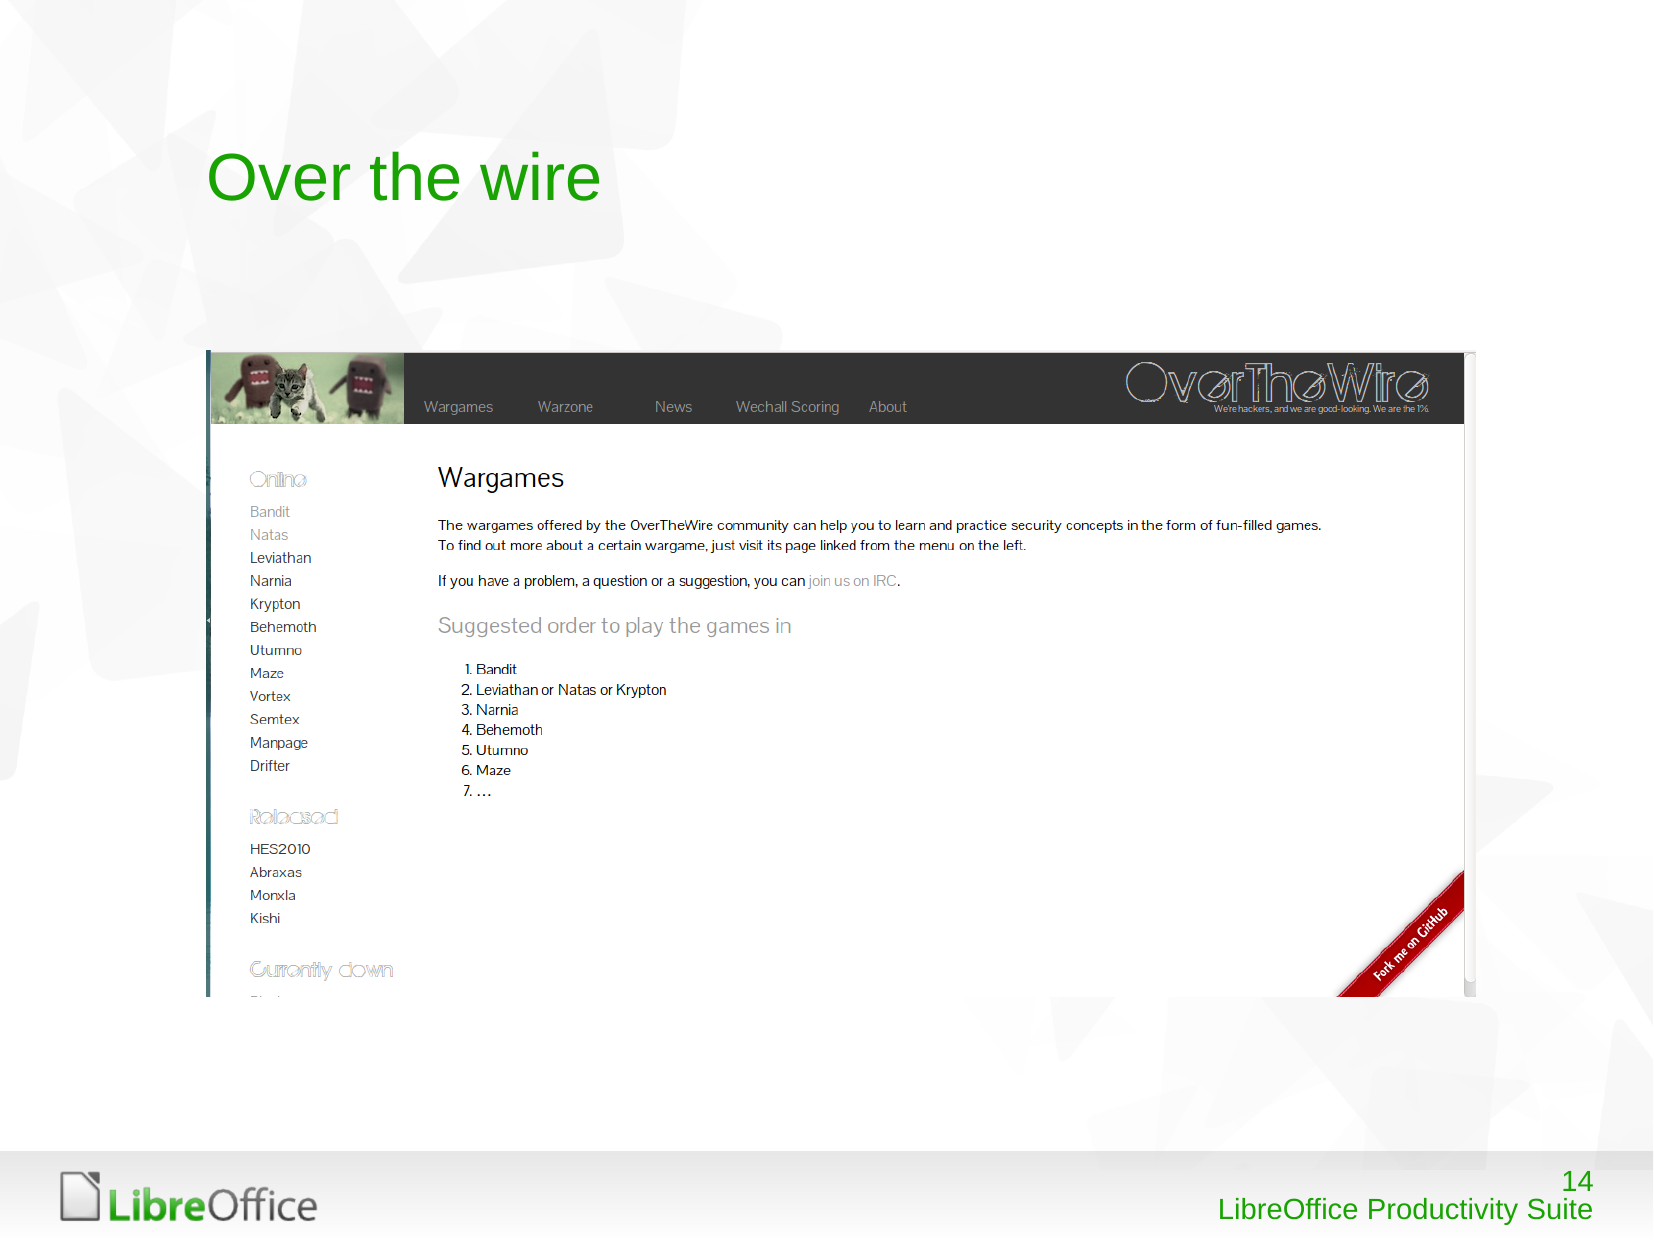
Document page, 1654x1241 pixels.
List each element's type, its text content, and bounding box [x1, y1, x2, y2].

picture [0, 0, 1653, 1170]
title Over the wire [206, 88, 1476, 266]
picture [41, 1152, 337, 1241]
